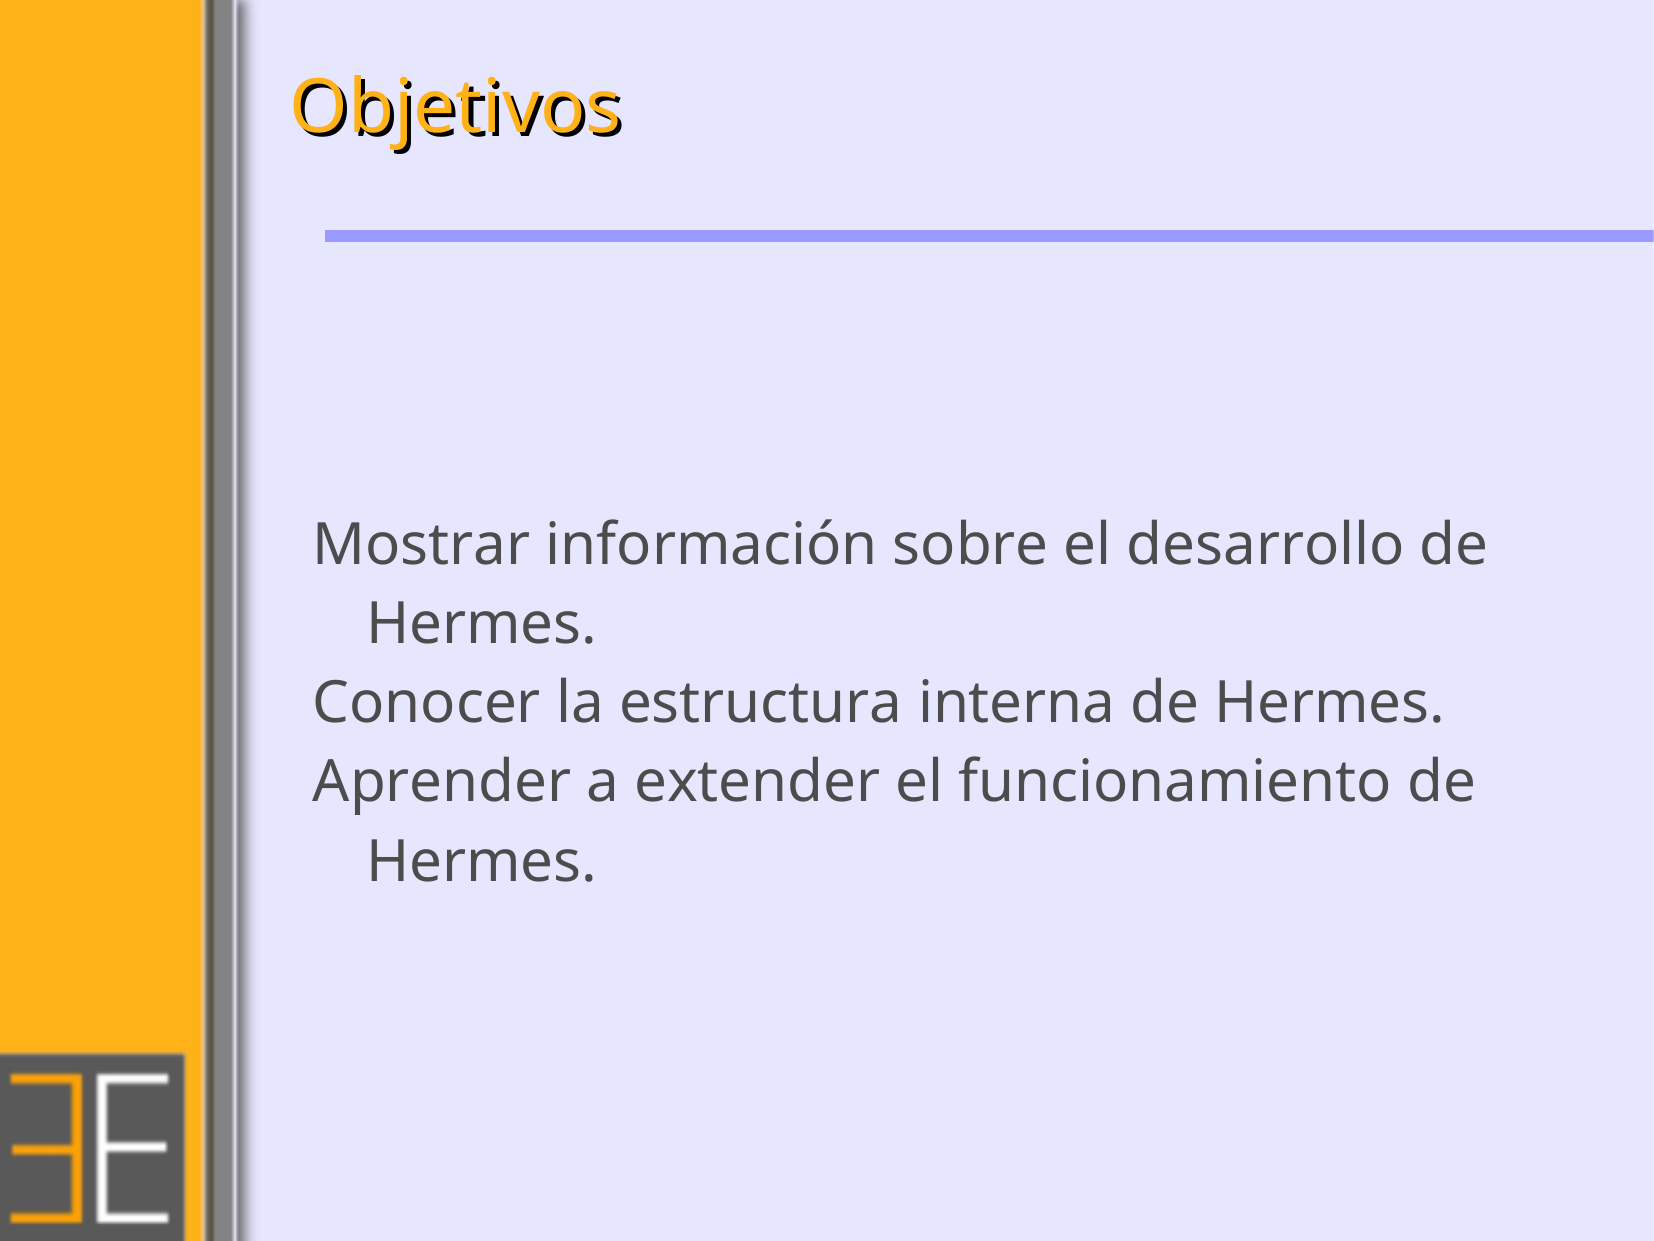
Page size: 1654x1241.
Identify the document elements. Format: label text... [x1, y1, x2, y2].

picture [0, 0, 1654, 1241]
title Objetivos [289, 7, 1565, 200]
list Mostrar información sobre el desarrollo de Hermes. Conocer la estructura interna de Hermes. Aprender a extender el funcionamiento de Hermes. [295, 501, 1571, 1094]
